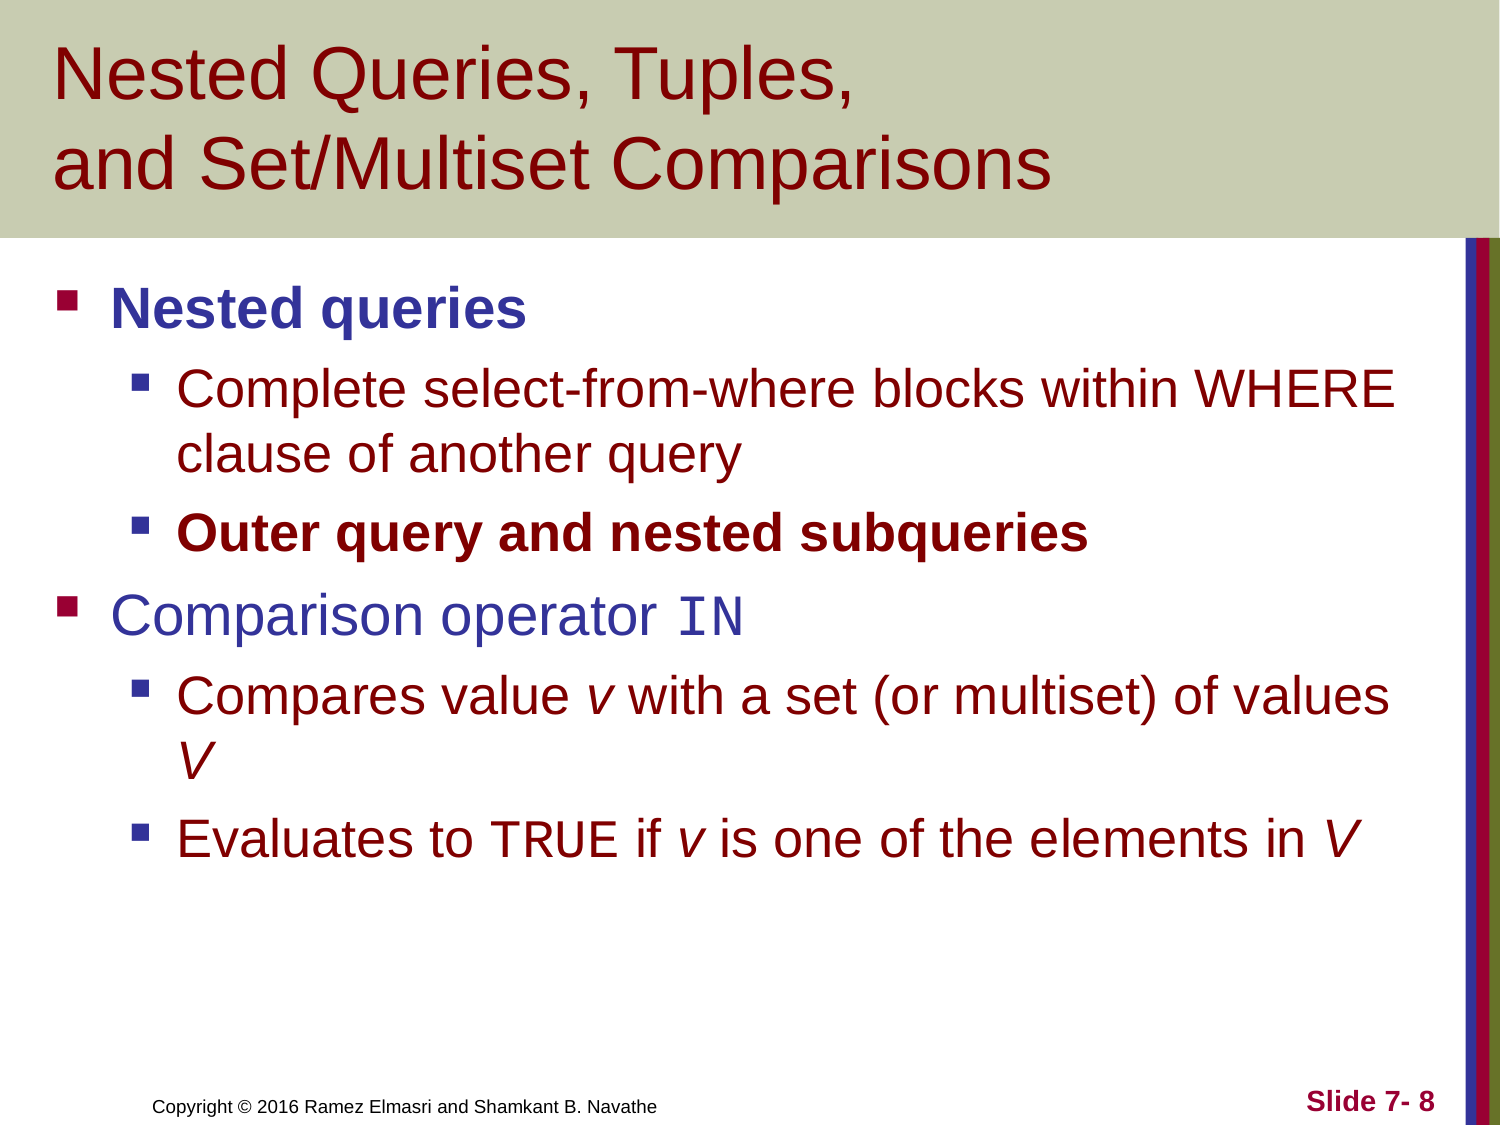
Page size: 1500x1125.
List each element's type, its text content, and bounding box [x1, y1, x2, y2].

text_box Slide 7- 8 [1137, 1050, 1450, 1125]
list Nested queries Complete select-from-where blocks within WHERE clause of another query Outer query and nested subqueries Comparison operator IN Compares value v with a set (or multiset) of values V Evaluates to TRUE if v is one of the elements in V [39, 262, 1400, 1013]
title Nested Queries, Tuples, and Set/Multiset Comparisons [37, 49, 1317, 213]
